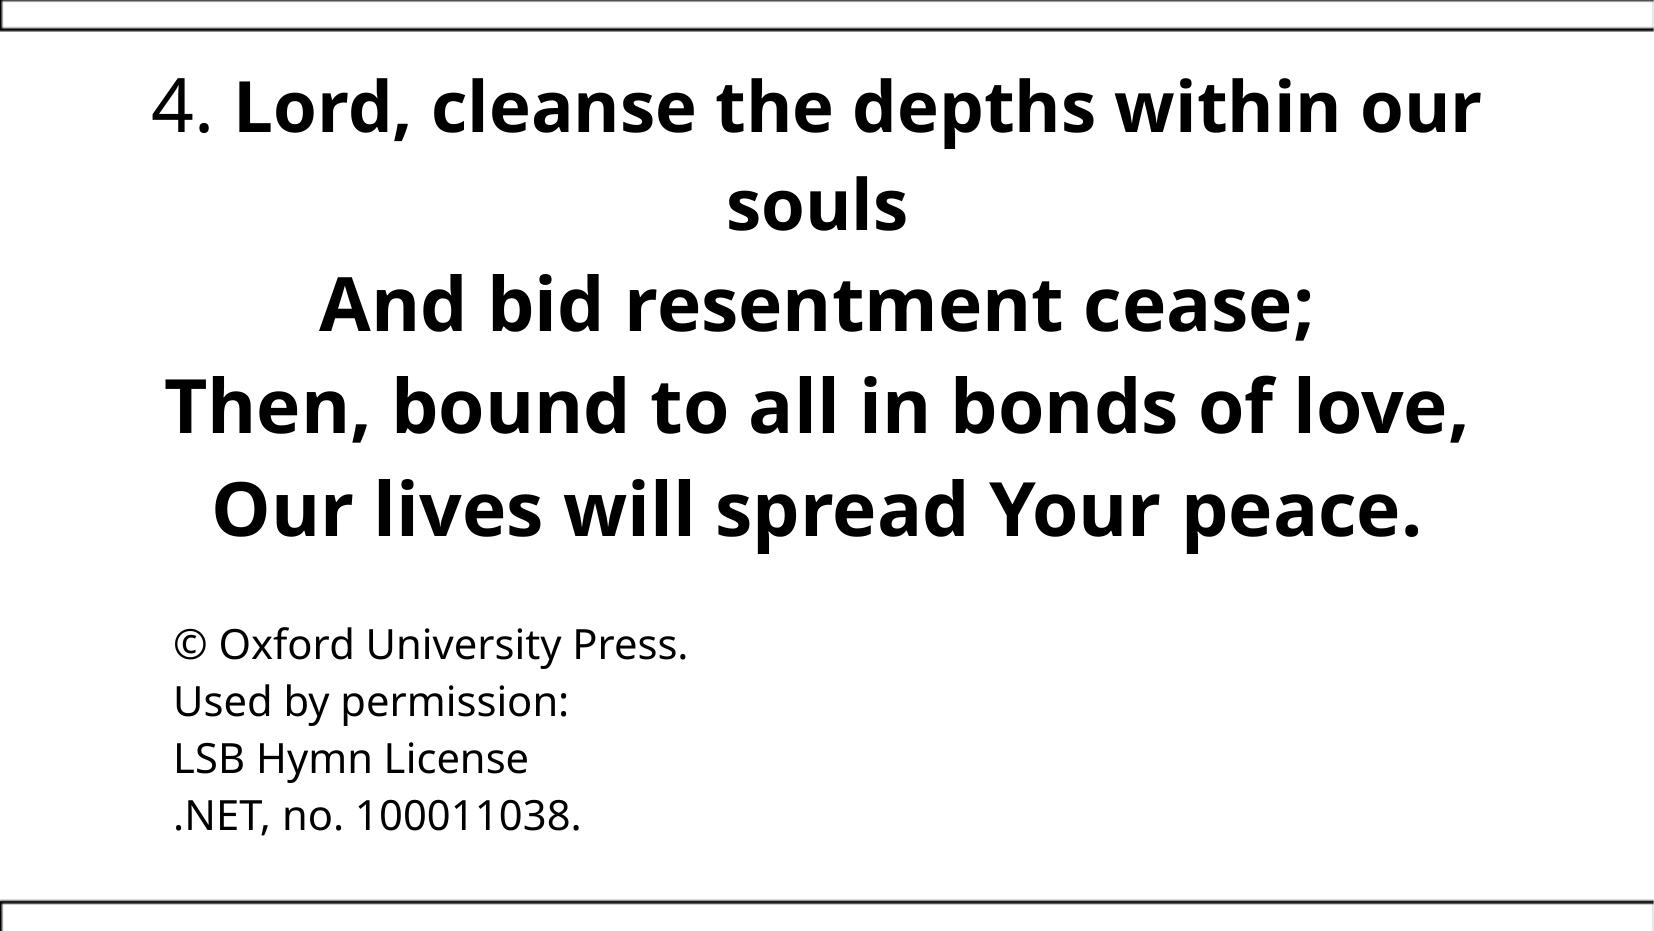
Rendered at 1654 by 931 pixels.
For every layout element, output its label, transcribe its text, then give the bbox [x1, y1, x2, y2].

text_box 4. Lord, cleanse the depths within our souls And bid resentment cease; Then, bound to all in bonds of love, Our lives will spread Your peace. © Oxford University Press. Used by permission: LSB Hymn License .NET, no. 100011038. [75, 45, 1561, 840]
picture [0, 0, 1654, 931]
